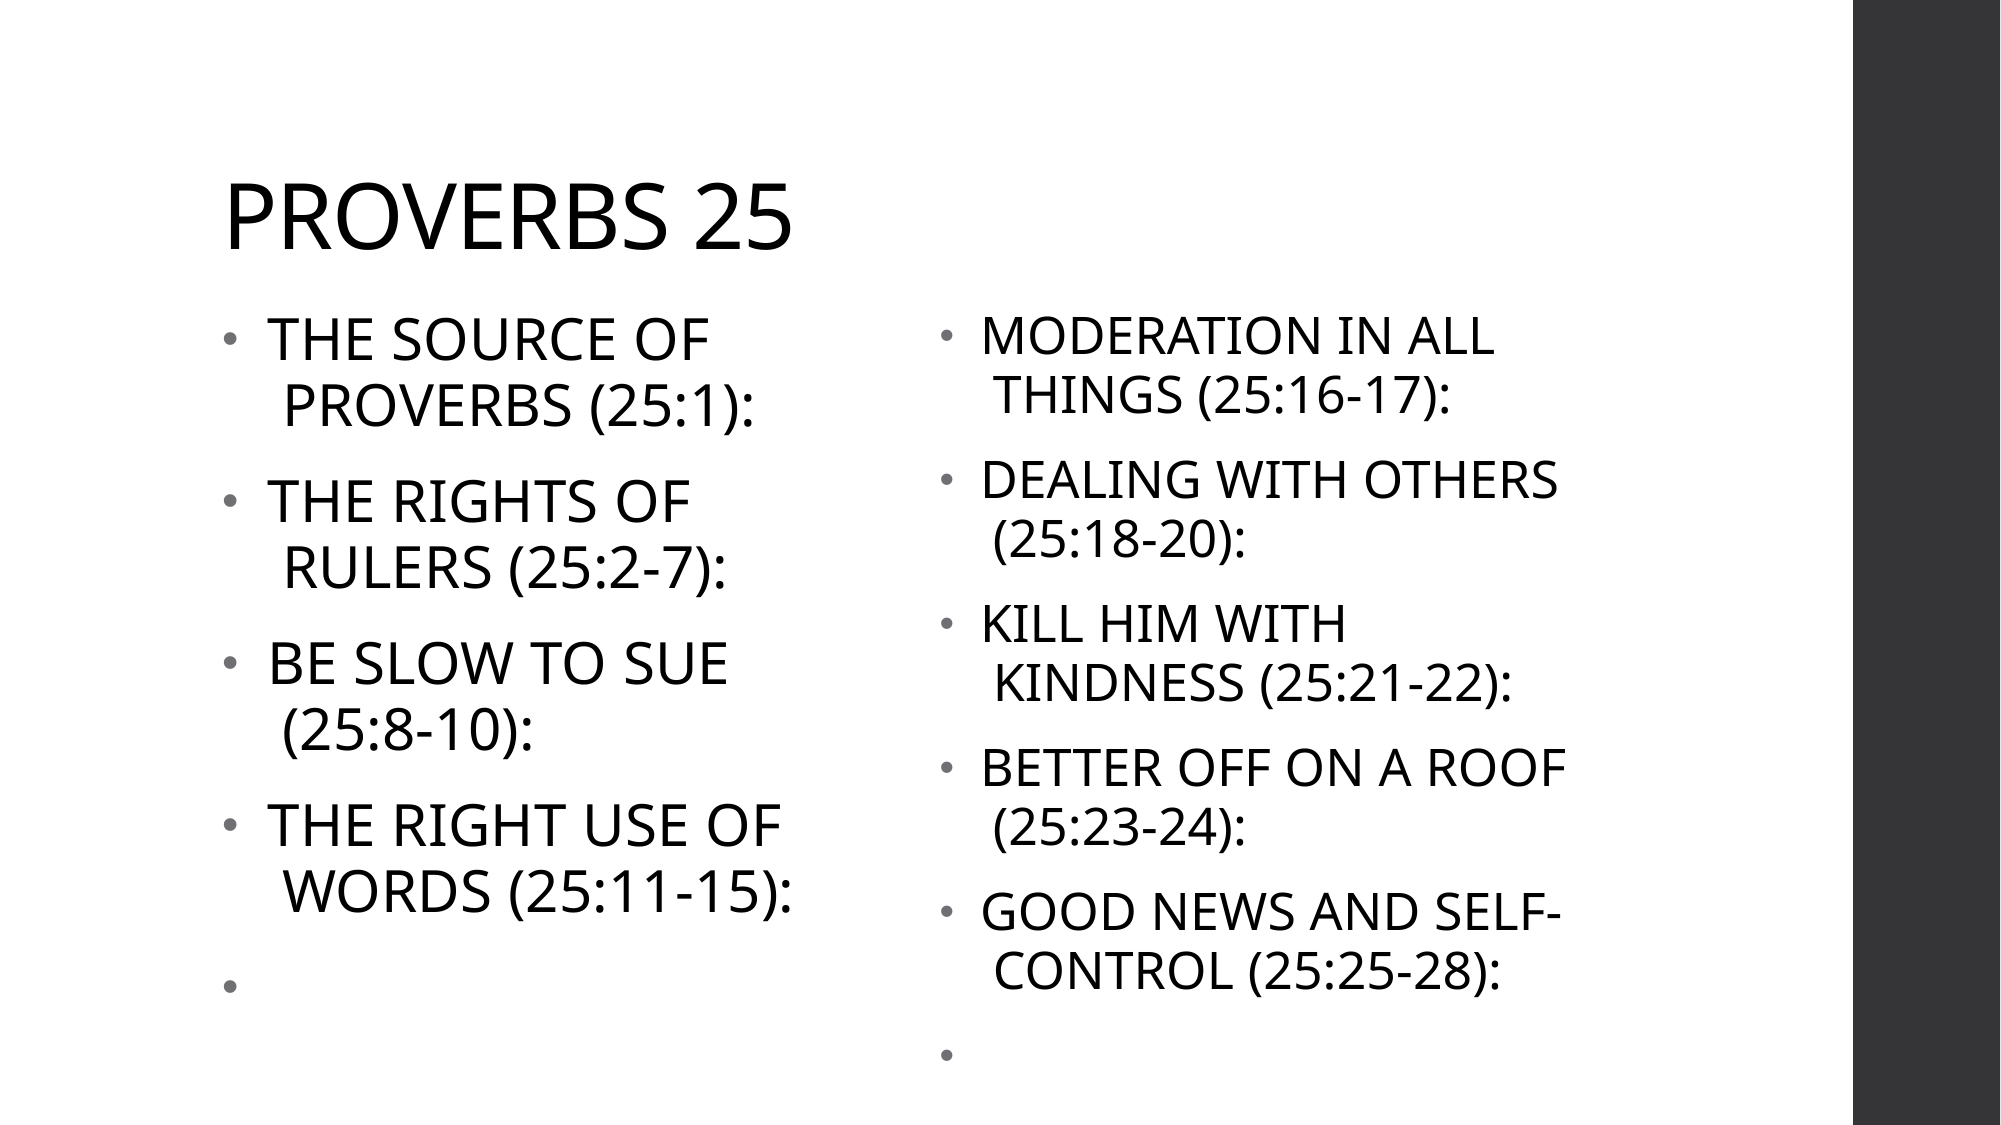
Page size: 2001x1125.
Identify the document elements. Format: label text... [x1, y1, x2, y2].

list MODERATION IN ALL THINGS (25:16-17): DEALING WITH OTHERS (25:18-20): KILL HIM WITH KINDNESS (25:21-22): BETTER OFF ON A ROOF (25:23-24): GOOD NEWS AND SELF-CONTROL (25:25-28): [924, 299, 1617, 1014]
title PROVERBS 25 [206, 60, 1797, 278]
list THE SOURCE OF PROVERBS (25:1): THE RIGHTS OF RULERS (25:2-7): BE SLOW TO SUE (25:8-10): THE RIGHT USE OF WORDS (25:11-15): [207, 299, 900, 1014]
